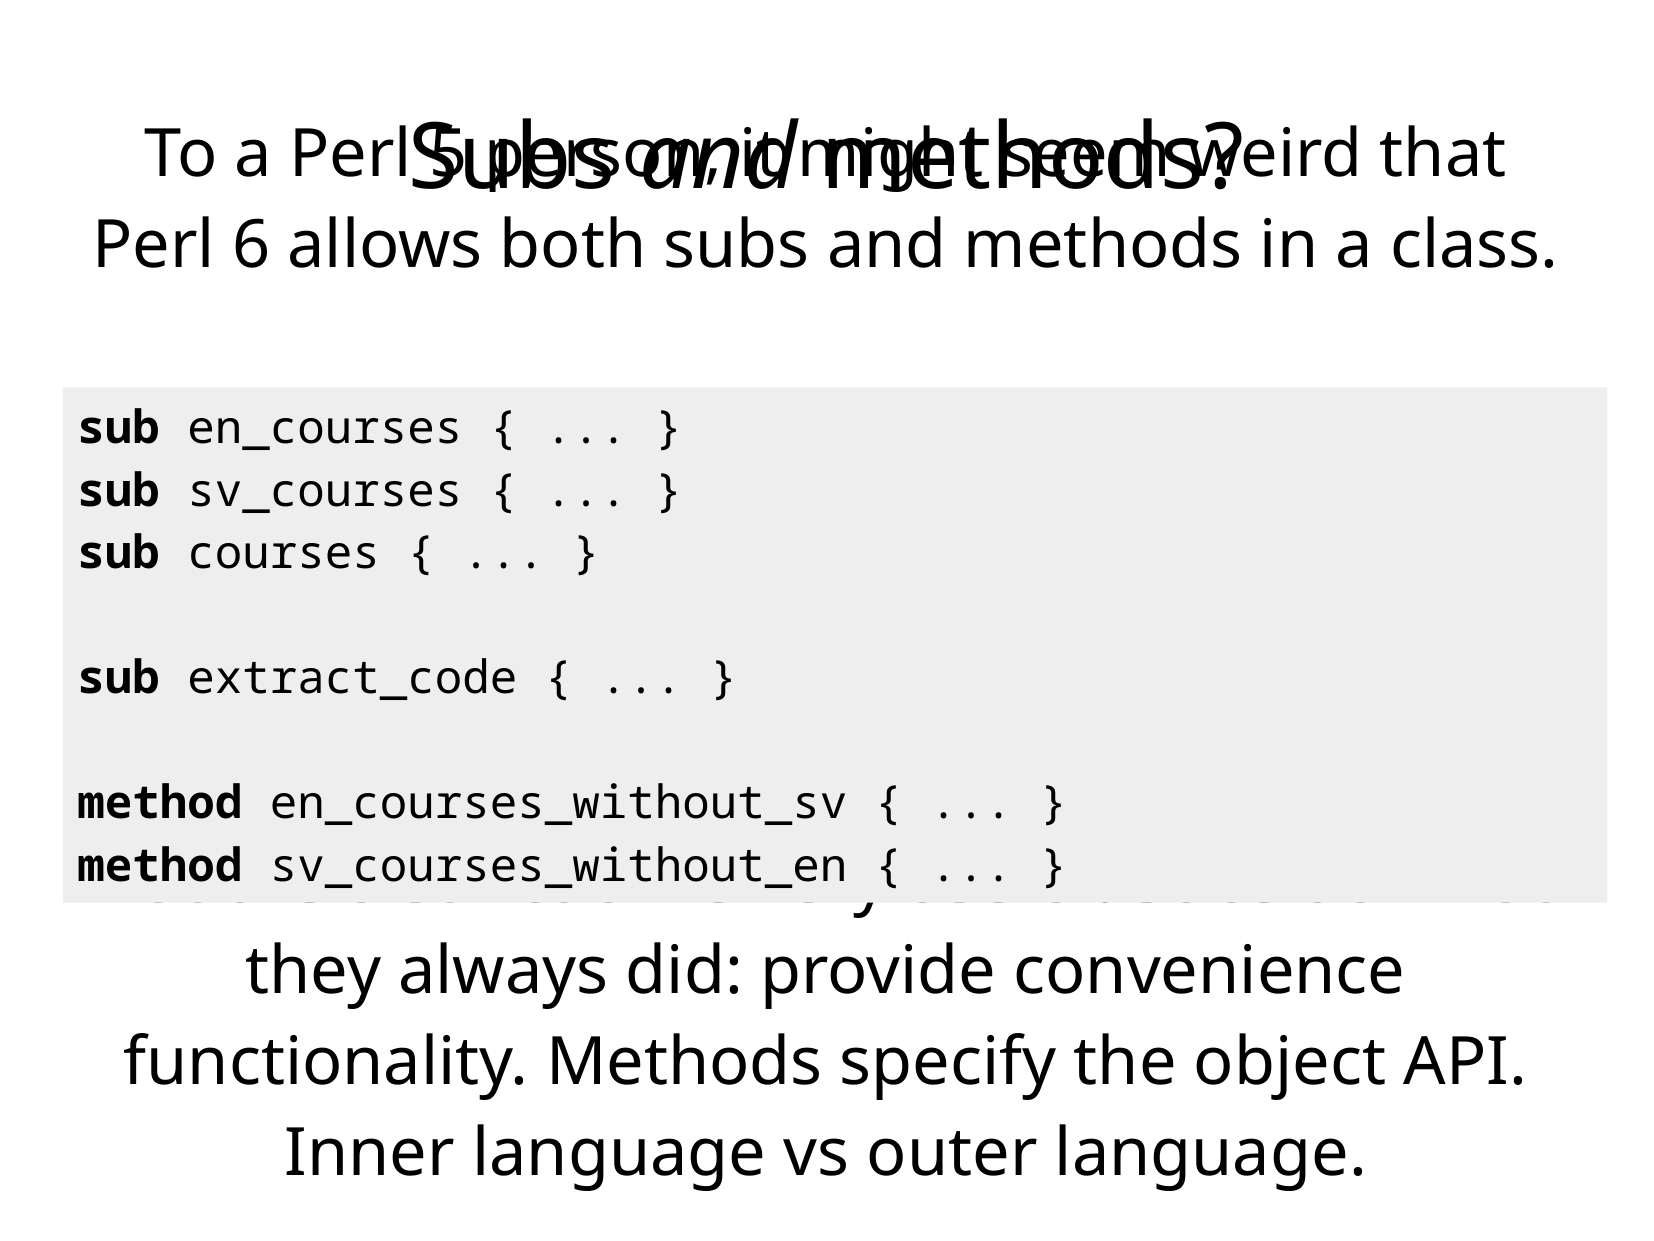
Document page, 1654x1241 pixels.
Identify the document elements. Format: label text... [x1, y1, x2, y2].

text_box sub en_courses { ... } sub sv_courses { ... } sub courses { ... } sub extract_code { ... } method en_courses_without_sv { ... } method sv_courses_without_en { ... } [62, 387, 1608, 771]
subtitle To a Perl 5 person, it might seem weird that Perl 6 allows both subs and methods in a class. But the distinction is very useful. Subs do what they always did: provide convenience functionality. Methods specify the object API. Inner language vs outer language. [82, 199, 1571, 387]
title Subs and methods? [82, 49, 1571, 199]
subtitle To a Perl 5 person, it might seem weird that Perl 6 allows both subs and methods in a class. But the distinction is very useful. Subs do what they always did: provide convenience functionality. Methods specify the object API. Inner language vs outer language. [82, 903, 1571, 1101]
